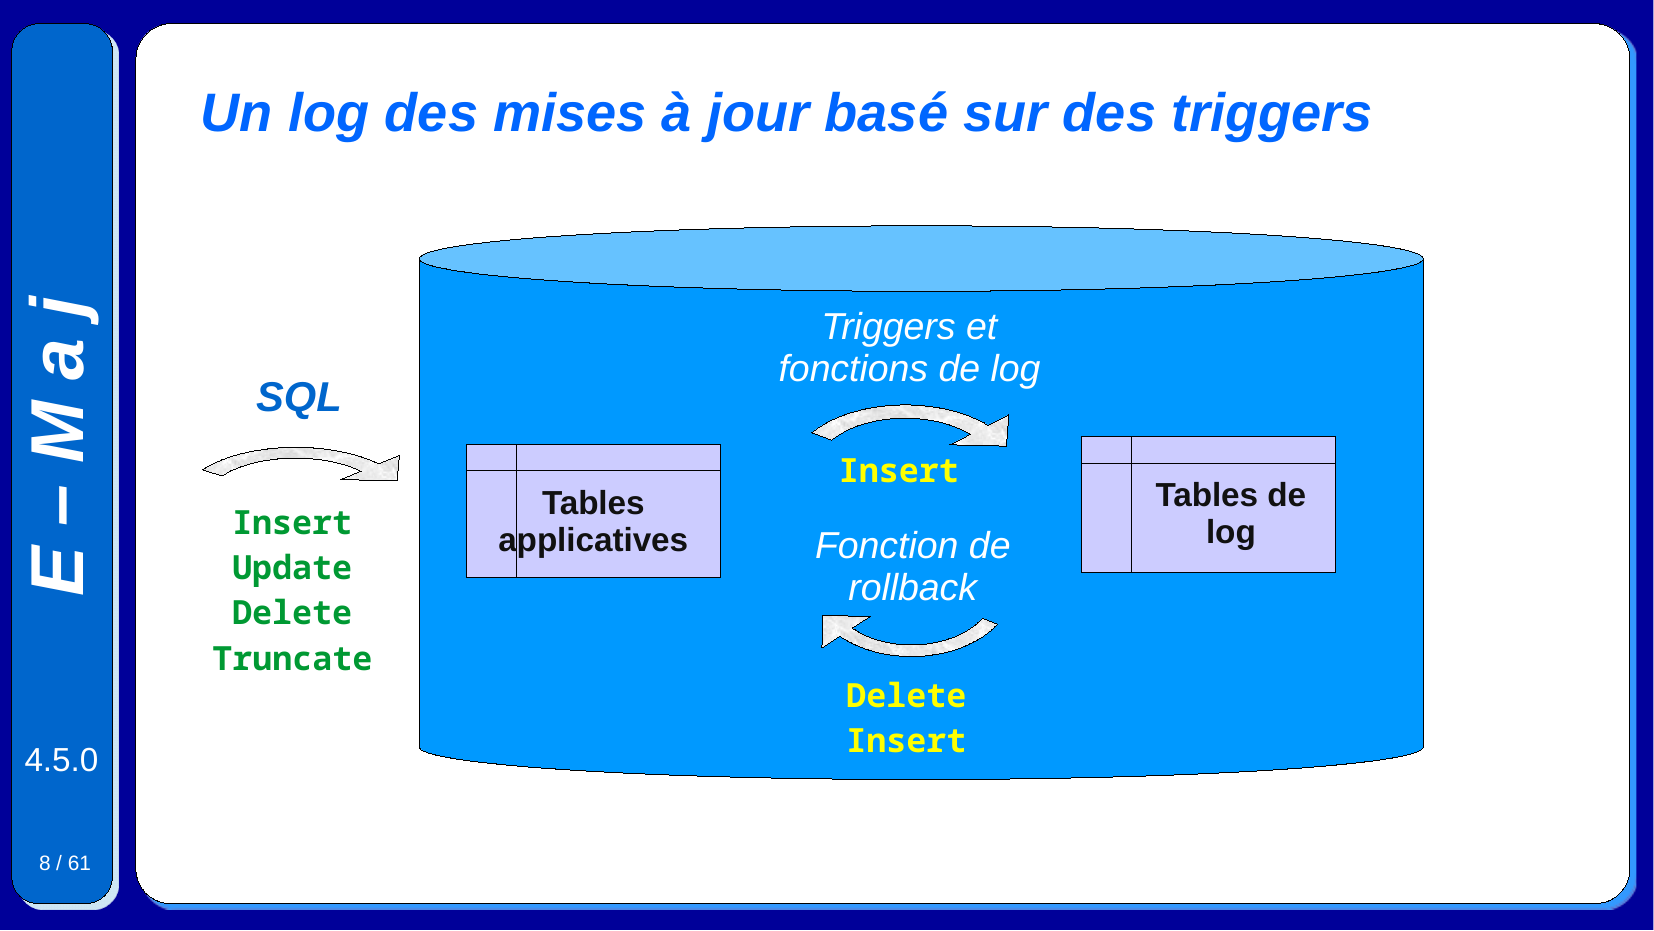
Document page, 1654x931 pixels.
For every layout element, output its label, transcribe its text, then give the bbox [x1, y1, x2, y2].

text_box [419, 260, 1424, 780]
text_box table [419, 225, 1424, 292]
text_box Fonction de rollback [755, 516, 1070, 616]
text_box Triggers et fonctions de log [761, 298, 1058, 398]
text_box Tables applicatives [448, 476, 739, 569]
text_box [202, 447, 400, 481]
text_box Insert Update Delete Truncate [183, 491, 402, 661]
text_box SQL [194, 366, 404, 428]
text_box Insert [817, 439, 981, 494]
text_box Delete Insert [802, 664, 1010, 759]
text_box Tables de log [1138, 468, 1323, 561]
title Un log des mises à jour basé sur des triggers [200, 34, 1575, 191]
